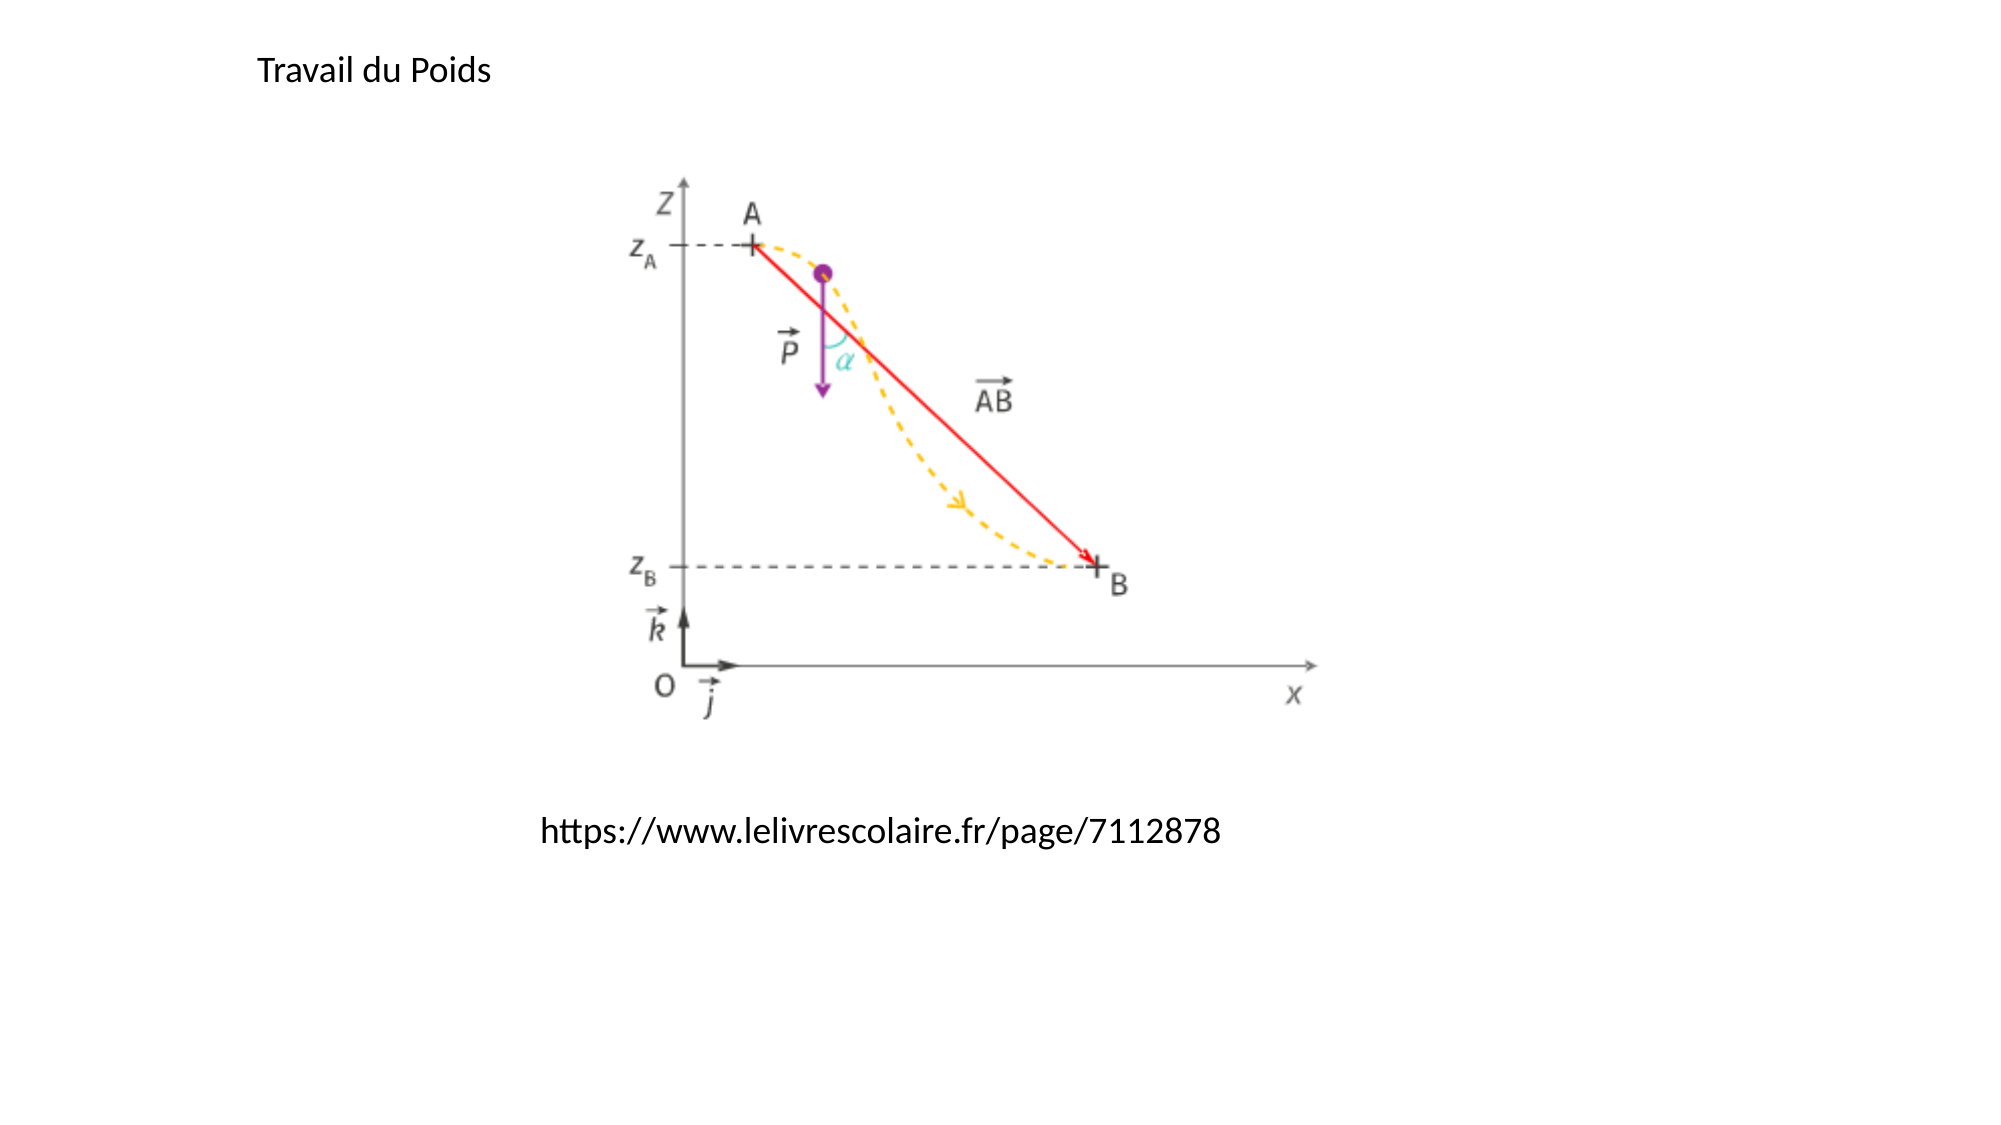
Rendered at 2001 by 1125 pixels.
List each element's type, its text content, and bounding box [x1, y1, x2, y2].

text_box Travail du Poids [242, 37, 1911, 99]
picture [573, 146, 1372, 748]
text_box https://www.lelivrescolaire.fr/page/7112878 [525, 798, 1791, 860]
